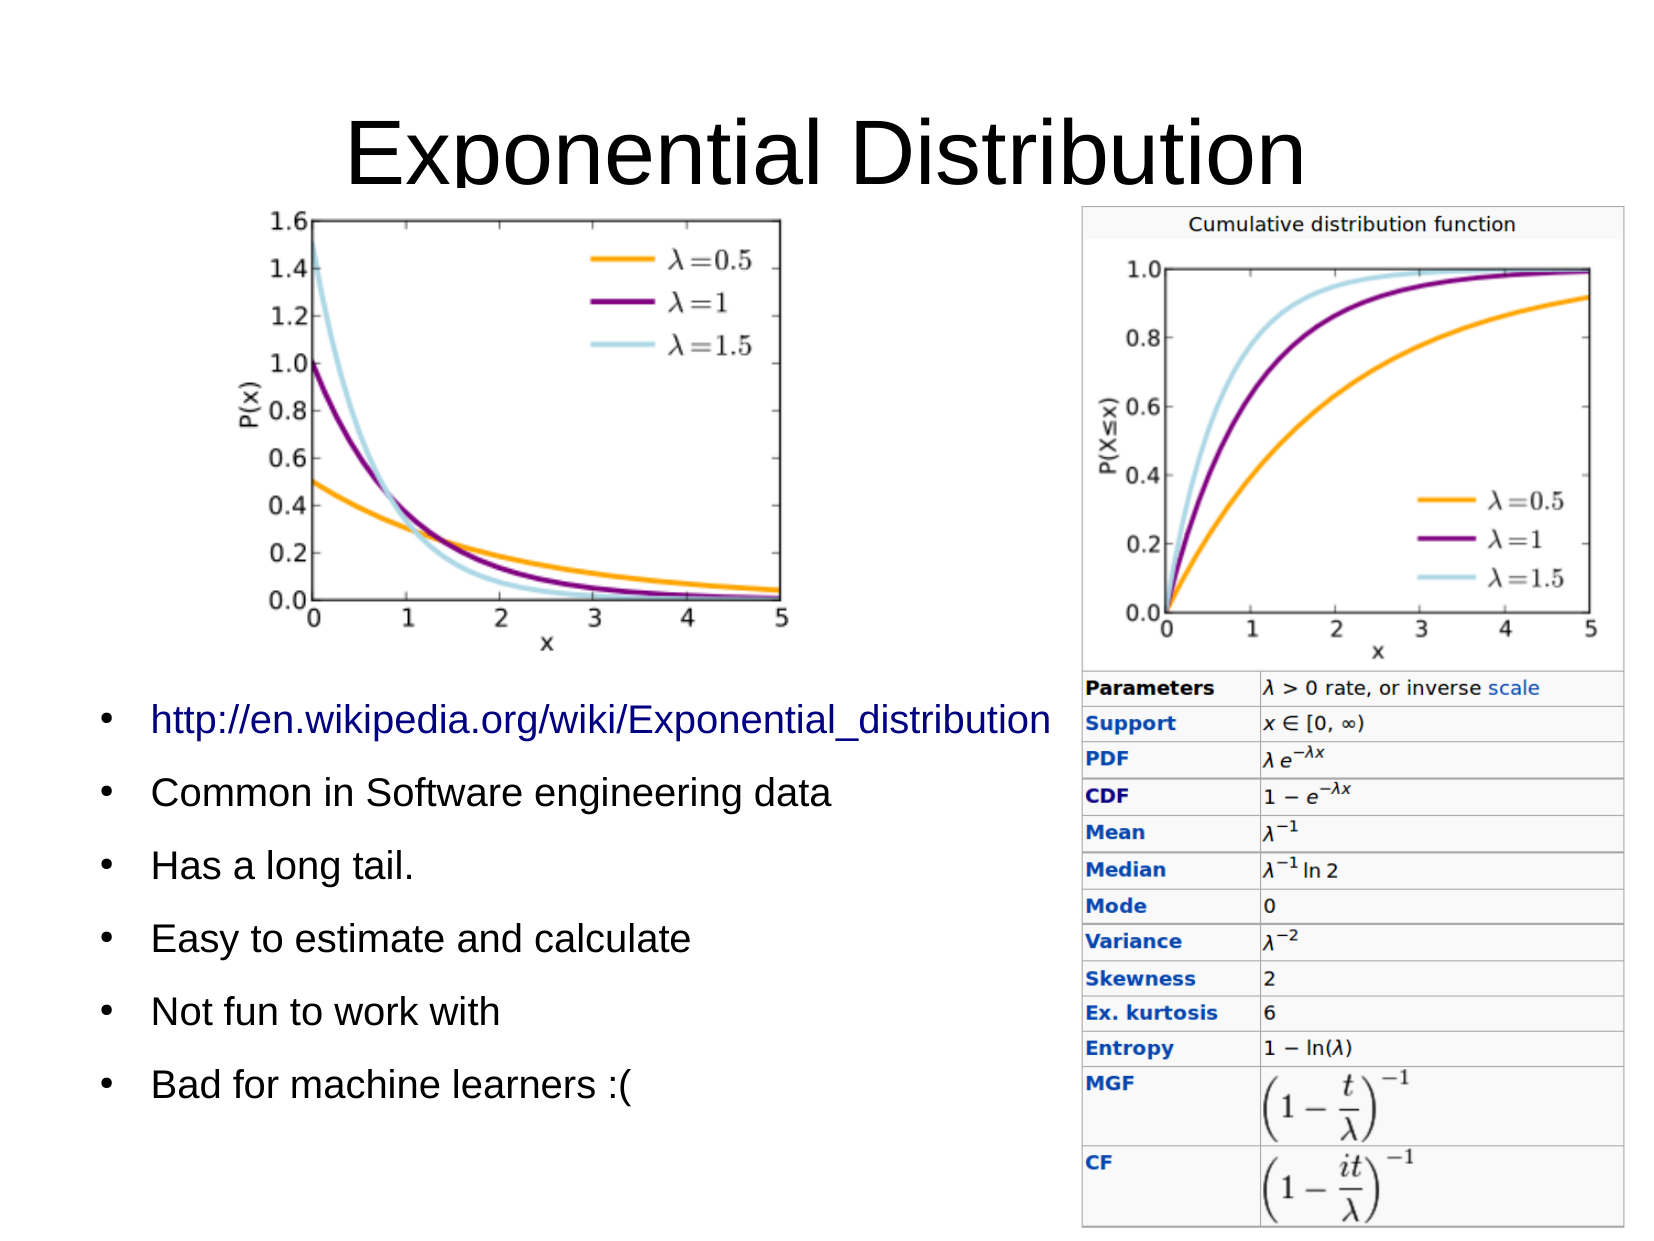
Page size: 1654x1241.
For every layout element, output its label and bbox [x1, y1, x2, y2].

picture [224, 188, 816, 662]
picture [1074, 206, 1630, 1229]
